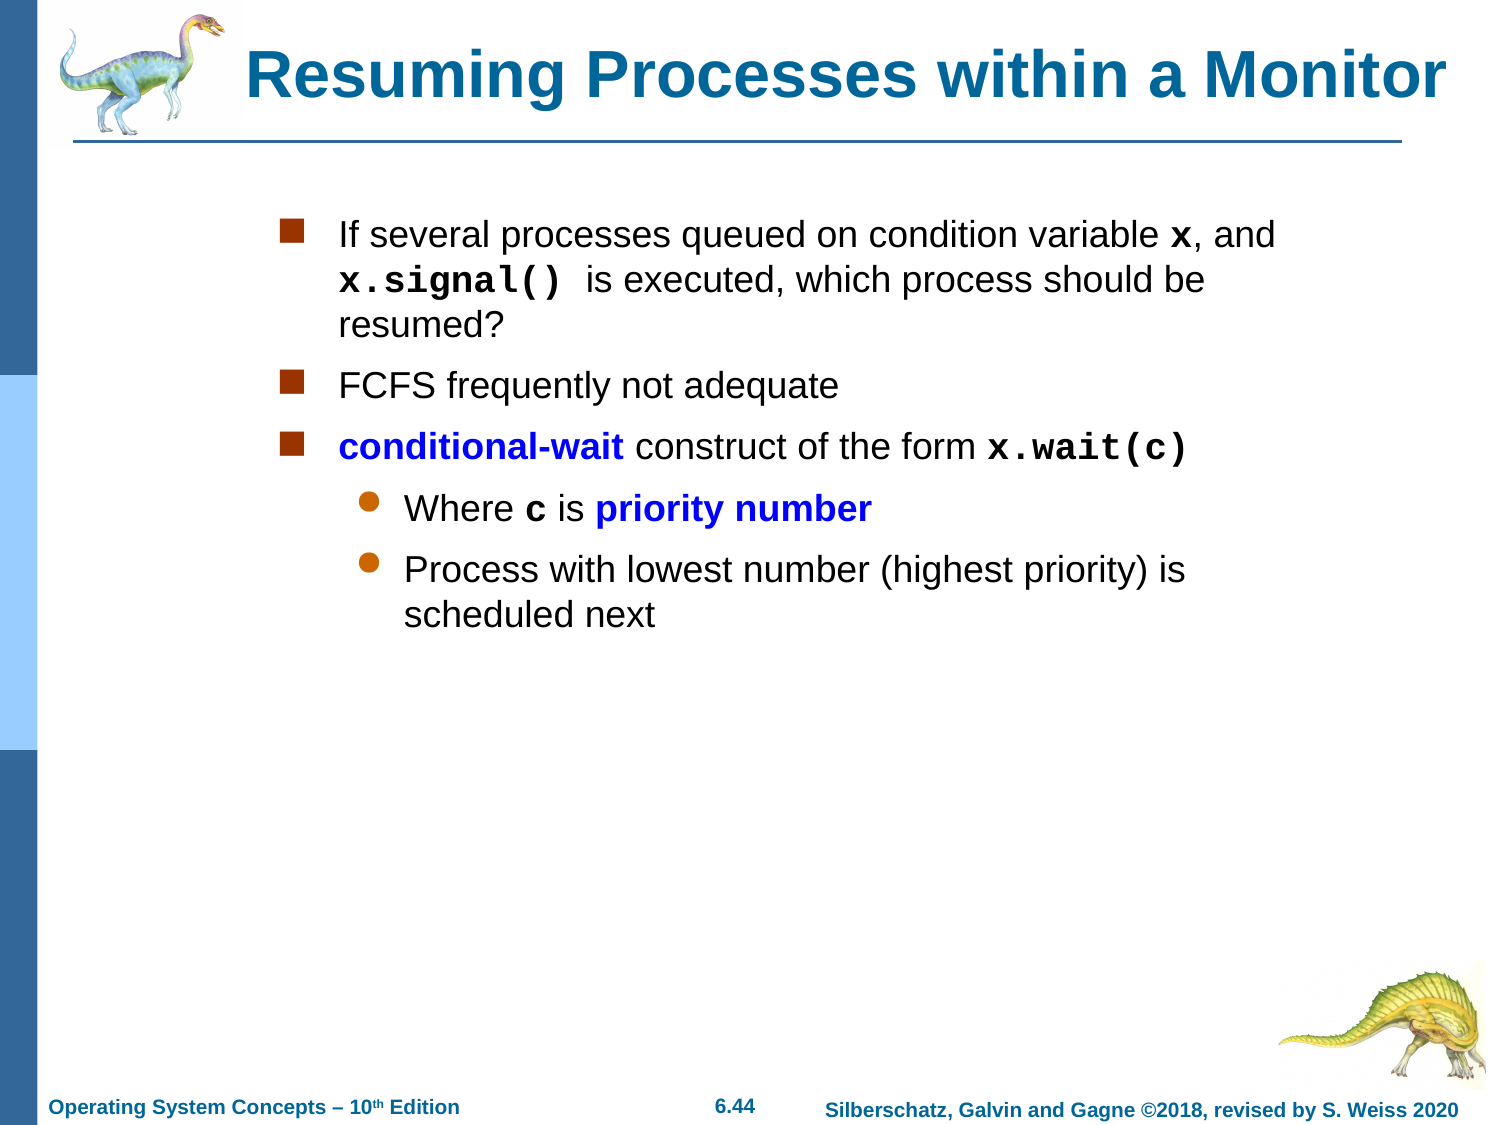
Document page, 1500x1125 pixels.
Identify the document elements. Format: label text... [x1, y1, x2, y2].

list If several processes queued on condition variable x, and x.signal() is executed, which process should be resumed? FCFS frequently not adequate conditional-wait construct of the form x.wait(c) Where c is priority number Process with lowest number (highest priority) is scheduled next [267, 202, 1367, 946]
picture [46, 0, 243, 149]
title Resuming Processes within a Monitor [172, 24, 1500, 119]
picture [1275, 959, 1486, 1090]
